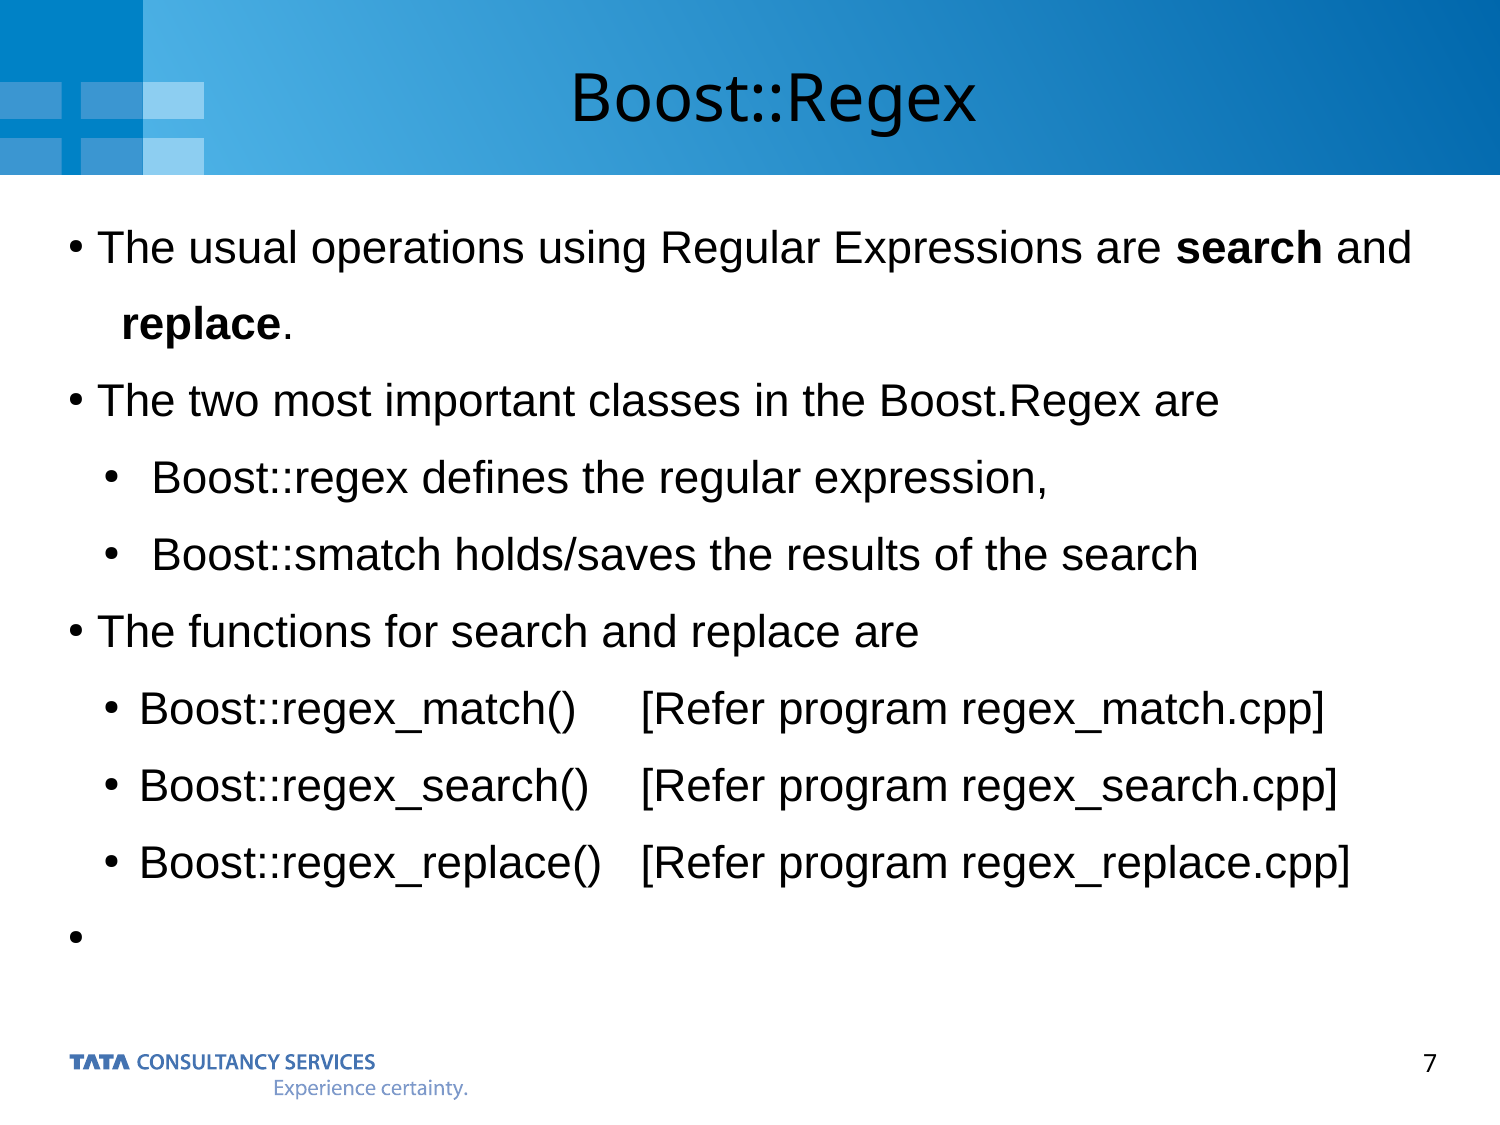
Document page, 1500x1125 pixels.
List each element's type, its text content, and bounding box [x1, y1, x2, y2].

text_box The usual operations using Regular Expressions are search and replace. The two most important classes in the Boost.Regex are Boost::regex defines the regular expression, Boost::smatch holds/saves the results of the search The functions for search and replace are Boost::regex_match() [Refer program regex_match.cpp] Boost::regex_search() [Refer program regex_search.cpp] Boost::regex_replace() [Refer program regex_replace.cpp] [35, 188, 1465, 1040]
text_box Boost::Regex [200, 1, 1347, 188]
